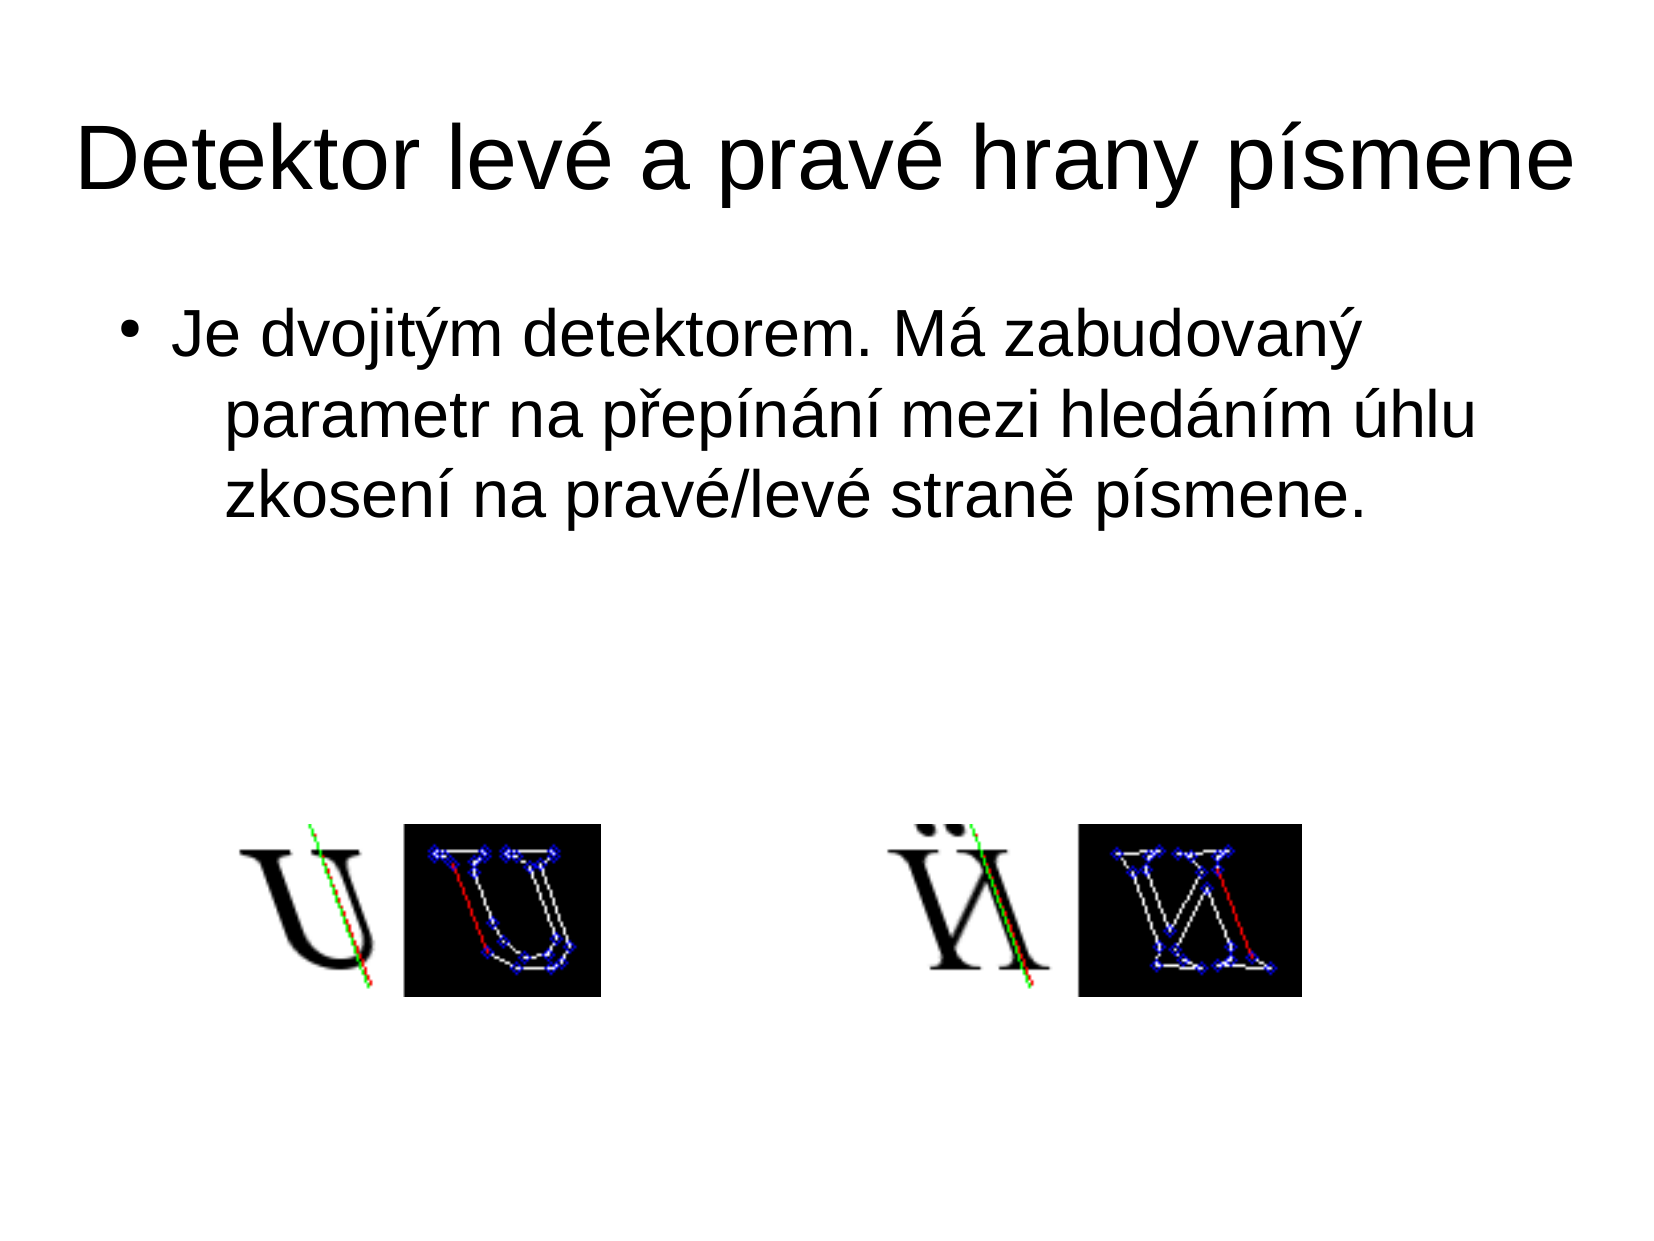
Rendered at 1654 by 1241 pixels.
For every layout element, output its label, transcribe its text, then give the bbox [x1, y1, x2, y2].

picture [214, 825, 601, 997]
picture [862, 825, 1302, 997]
list Je dvojitým detektorem. Má zabudovaný parametr na přepínání mezi hledáním úhlu zkosení na pravé/levé straně písmene. [82, 290, 1571, 1109]
title Detektor levé a pravé hrany písmene [58, 49, 1595, 257]
